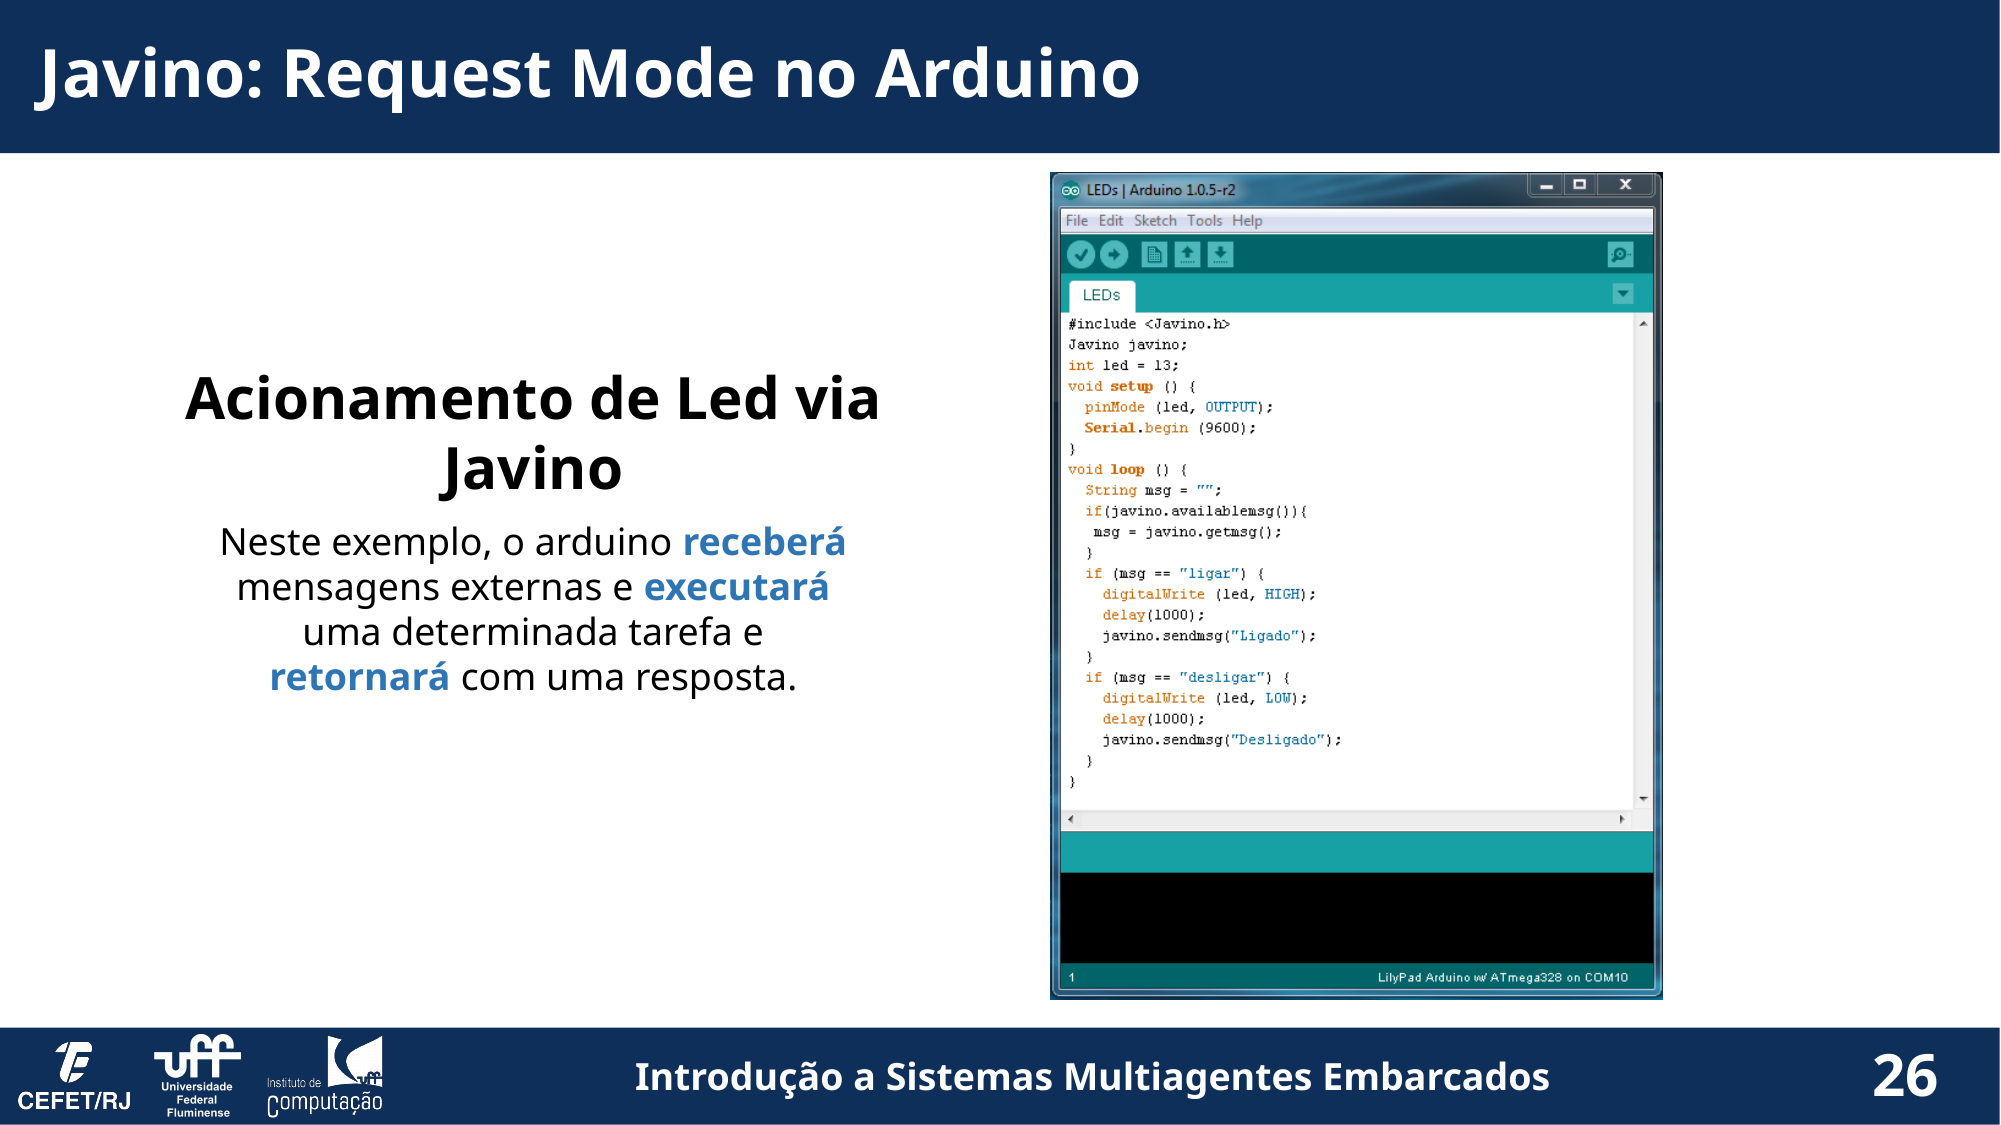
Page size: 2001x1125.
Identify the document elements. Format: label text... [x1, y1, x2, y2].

picture [18, 1021, 130, 1125]
picture [153, 1033, 242, 1122]
text_box Javino: Request Mode no Arduino [25, 23, 2000, 119]
picture [1050, 172, 1663, 1000]
text_box Neste exemplo, o arduino receberá mensagens externas e executará uma determinada tarefa e retornará com uma resposta. [197, 510, 870, 753]
picture [265, 1033, 384, 1118]
text_box Acionamento de Led via Javino [162, 353, 905, 510]
